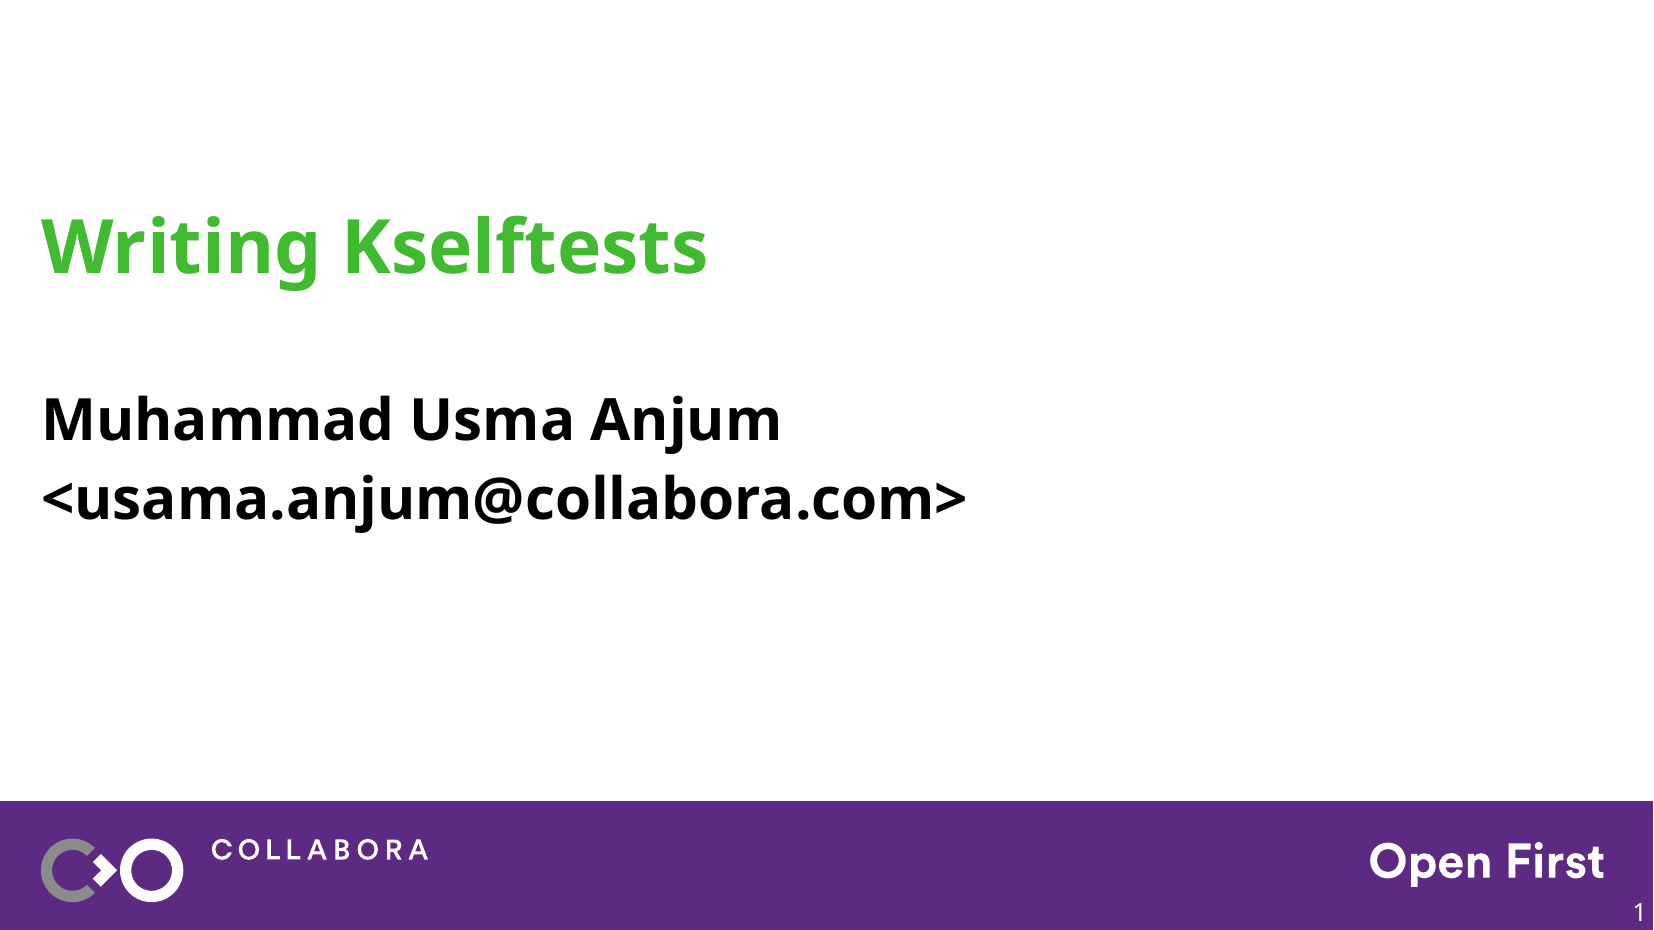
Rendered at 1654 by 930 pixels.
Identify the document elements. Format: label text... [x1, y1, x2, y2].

title Writing Kselftests [41, 69, 1607, 378]
subtitle Muhammad Usma Anjum <usama.anjum@collabora.com> [41, 378, 1613, 771]
